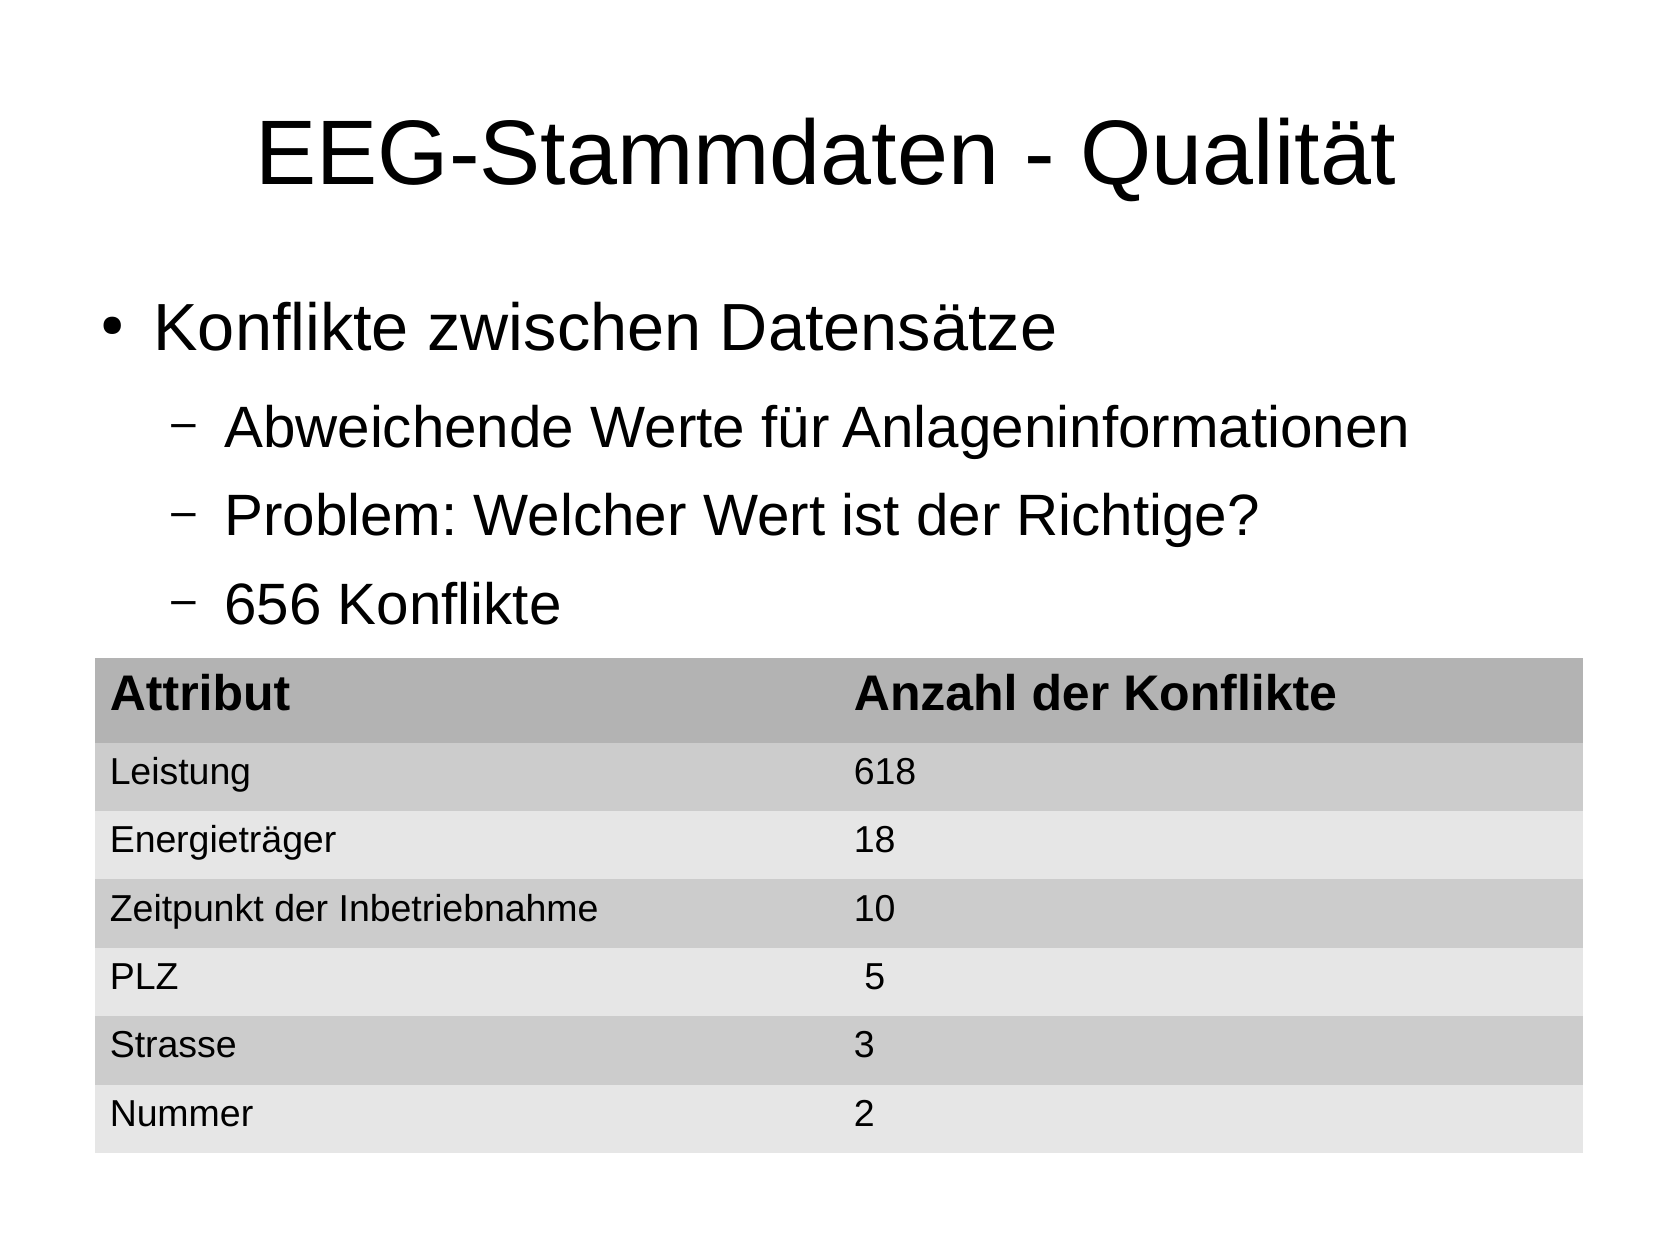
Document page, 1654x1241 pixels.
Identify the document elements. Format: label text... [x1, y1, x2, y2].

title EEG-Stammdaten - Qualität [82, 49, 1571, 257]
table_cell Zeitpunkt der Inbetriebnahme [95, 879, 839, 948]
table_cell 5 [839, 948, 1583, 1016]
table_cell 2 [839, 1085, 1583, 1153]
table_cell Leistung [95, 743, 839, 811]
table_header Attribut [95, 658, 839, 743]
table_cell 3 [839, 1016, 1583, 1085]
table_cell Energieträger [95, 811, 839, 879]
table_cell PLZ [95, 948, 839, 1016]
table_cell 10 [839, 879, 1583, 948]
table_cell 18 [839, 811, 1583, 879]
list Konflikte zwischen Datensätze Abweichende Werte für Anlageninformationen Problem: Welcher Wert ist der Richtige? 656 Konflikte [82, 290, 1571, 1010]
table_cell 618 [839, 743, 1583, 811]
table_cell Nummer [95, 1085, 839, 1153]
table_cell Strasse [95, 1016, 839, 1085]
table_header Anzahl der Konflikte [839, 658, 1583, 743]
